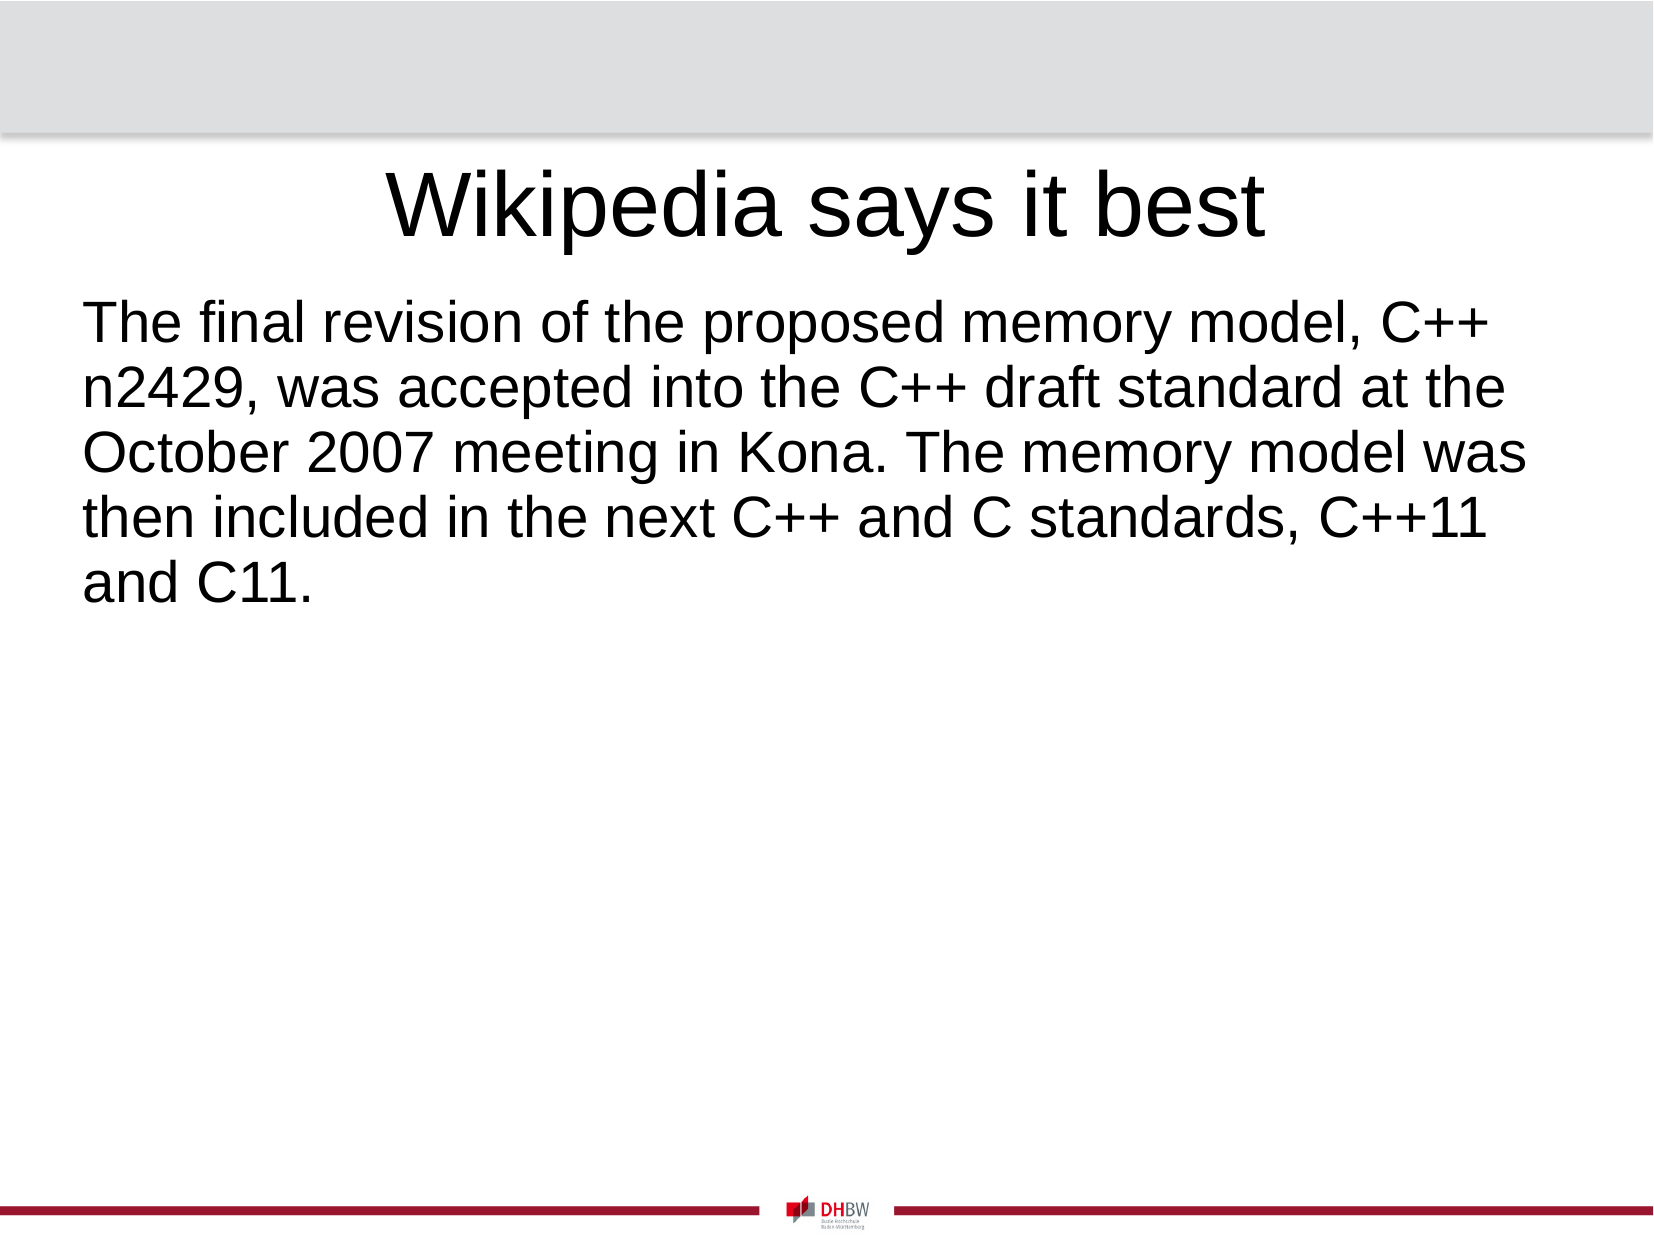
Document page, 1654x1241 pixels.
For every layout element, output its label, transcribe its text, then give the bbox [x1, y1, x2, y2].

list The final revision of the proposed memory model, C++ n2429, was accepted into the C++ draft standard at the October 2007 meeting in Kona. The memory model was then included in the next C++ and C standards, C++11 and C11. [82, 290, 1571, 1010]
title Wikipedia says it best [82, 49, 1571, 257]
picture [0, 1, 1654, 1237]
